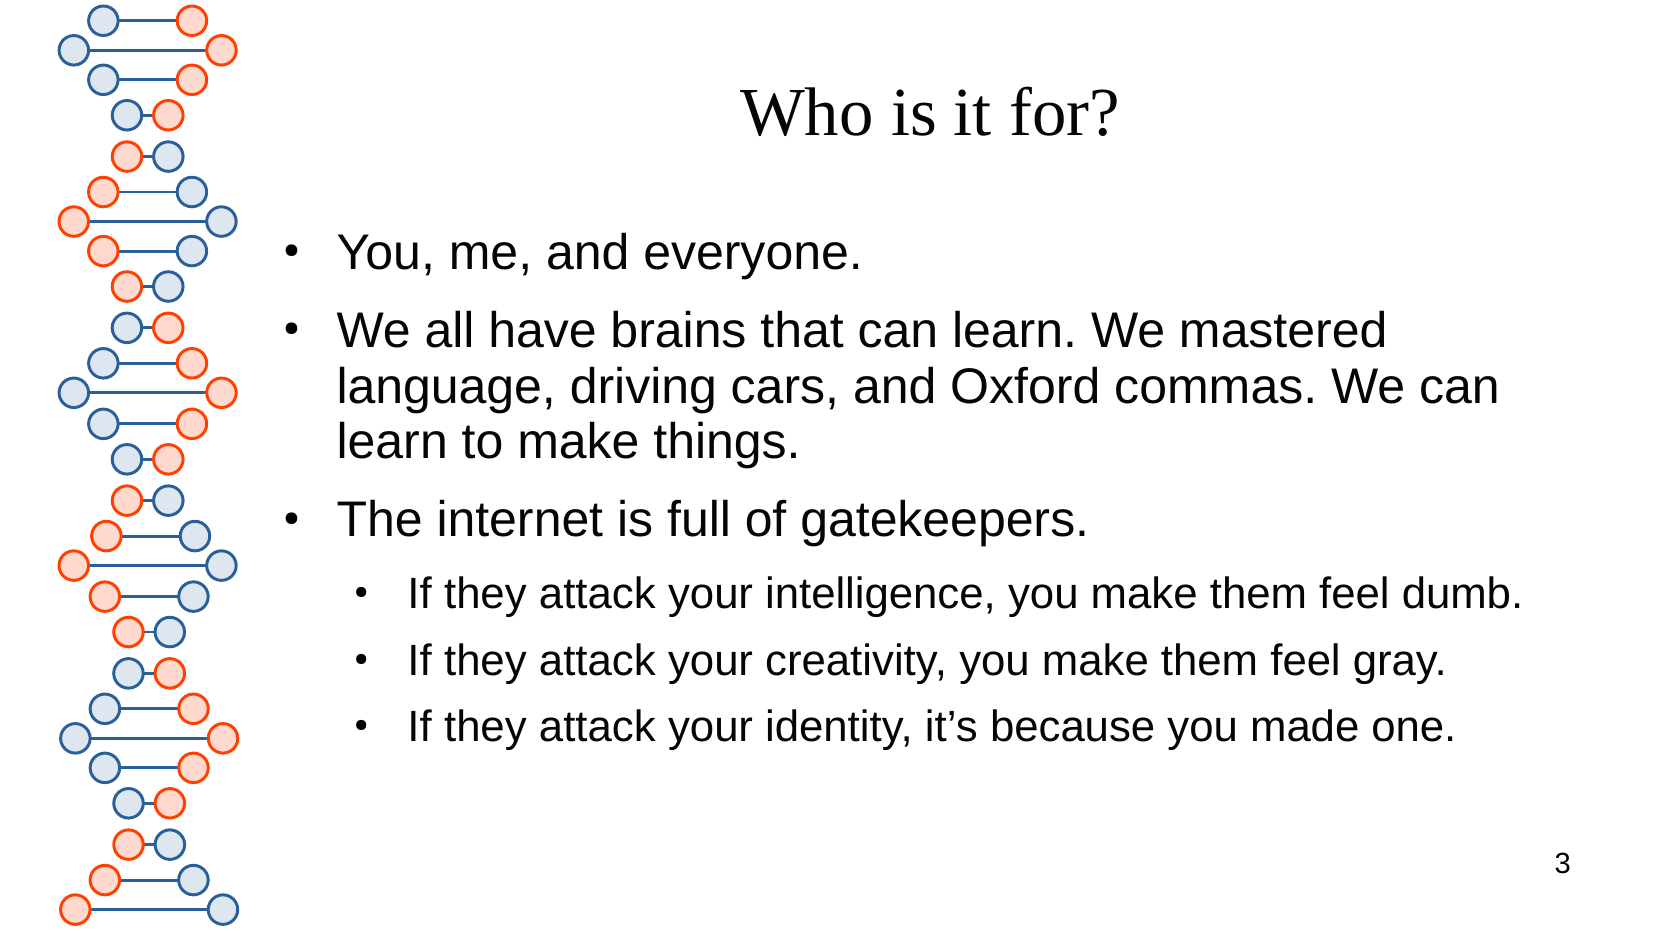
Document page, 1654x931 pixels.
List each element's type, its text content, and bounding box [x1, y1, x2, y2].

title Who is it for? [265, 35, 1595, 189]
list You, me, and everyone. We all have brains that can learn. We mastered language, driving cars, and Oxford commas. We can learn to make things. The internet is full of gatekeepers. If they attack your intelligence, you make them feel dumb. If they attack your creativity, you make them feel gray. If they attack your identity, it’s because you made one. [265, 224, 1595, 764]
